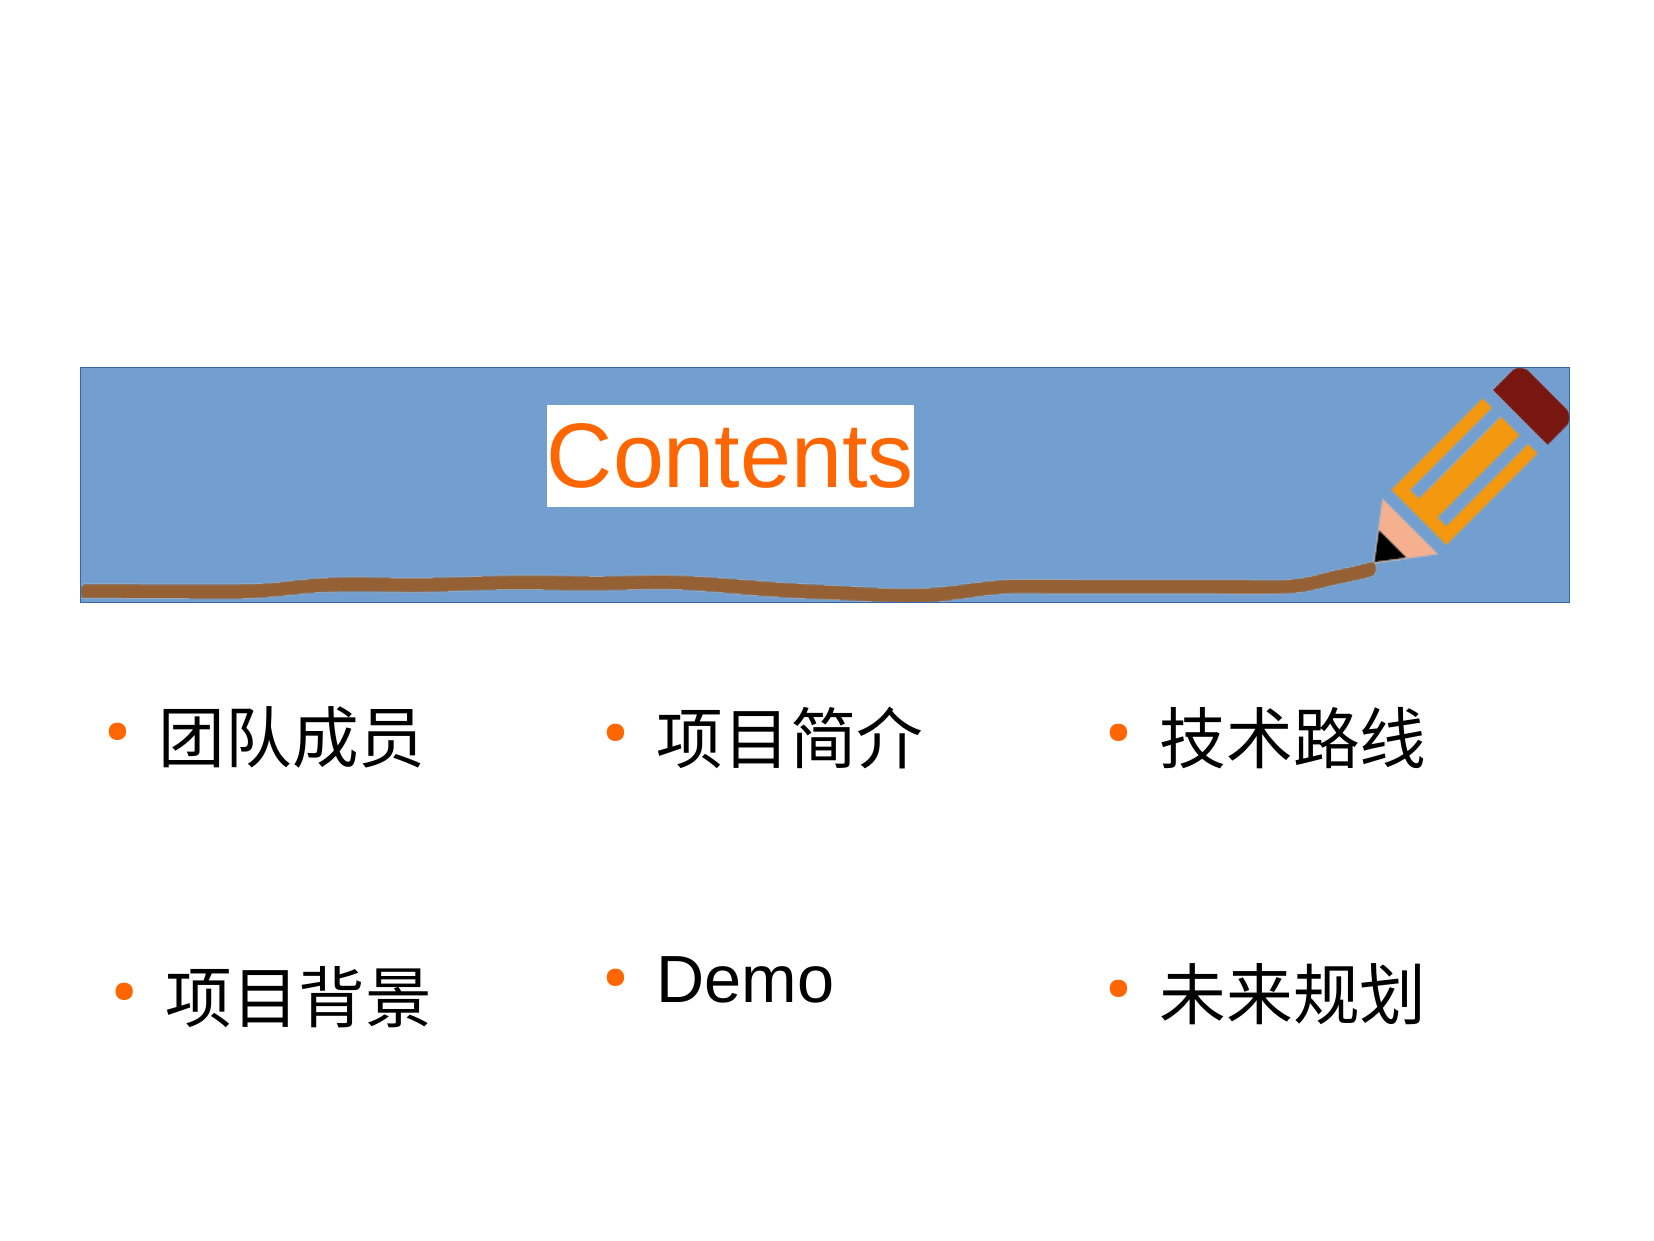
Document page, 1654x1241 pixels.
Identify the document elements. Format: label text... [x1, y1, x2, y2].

list 技术路线 [1088, 685, 1569, 920]
list 项目背景 [94, 944, 574, 1179]
title Contents [82, 352, 1379, 560]
list 未来规划 [1088, 941, 1569, 1176]
picture [81, 368, 1569, 602]
list Demo [585, 941, 1065, 1176]
list 团队成员 [87, 685, 567, 1029]
list 项目简介 [585, 685, 1065, 920]
